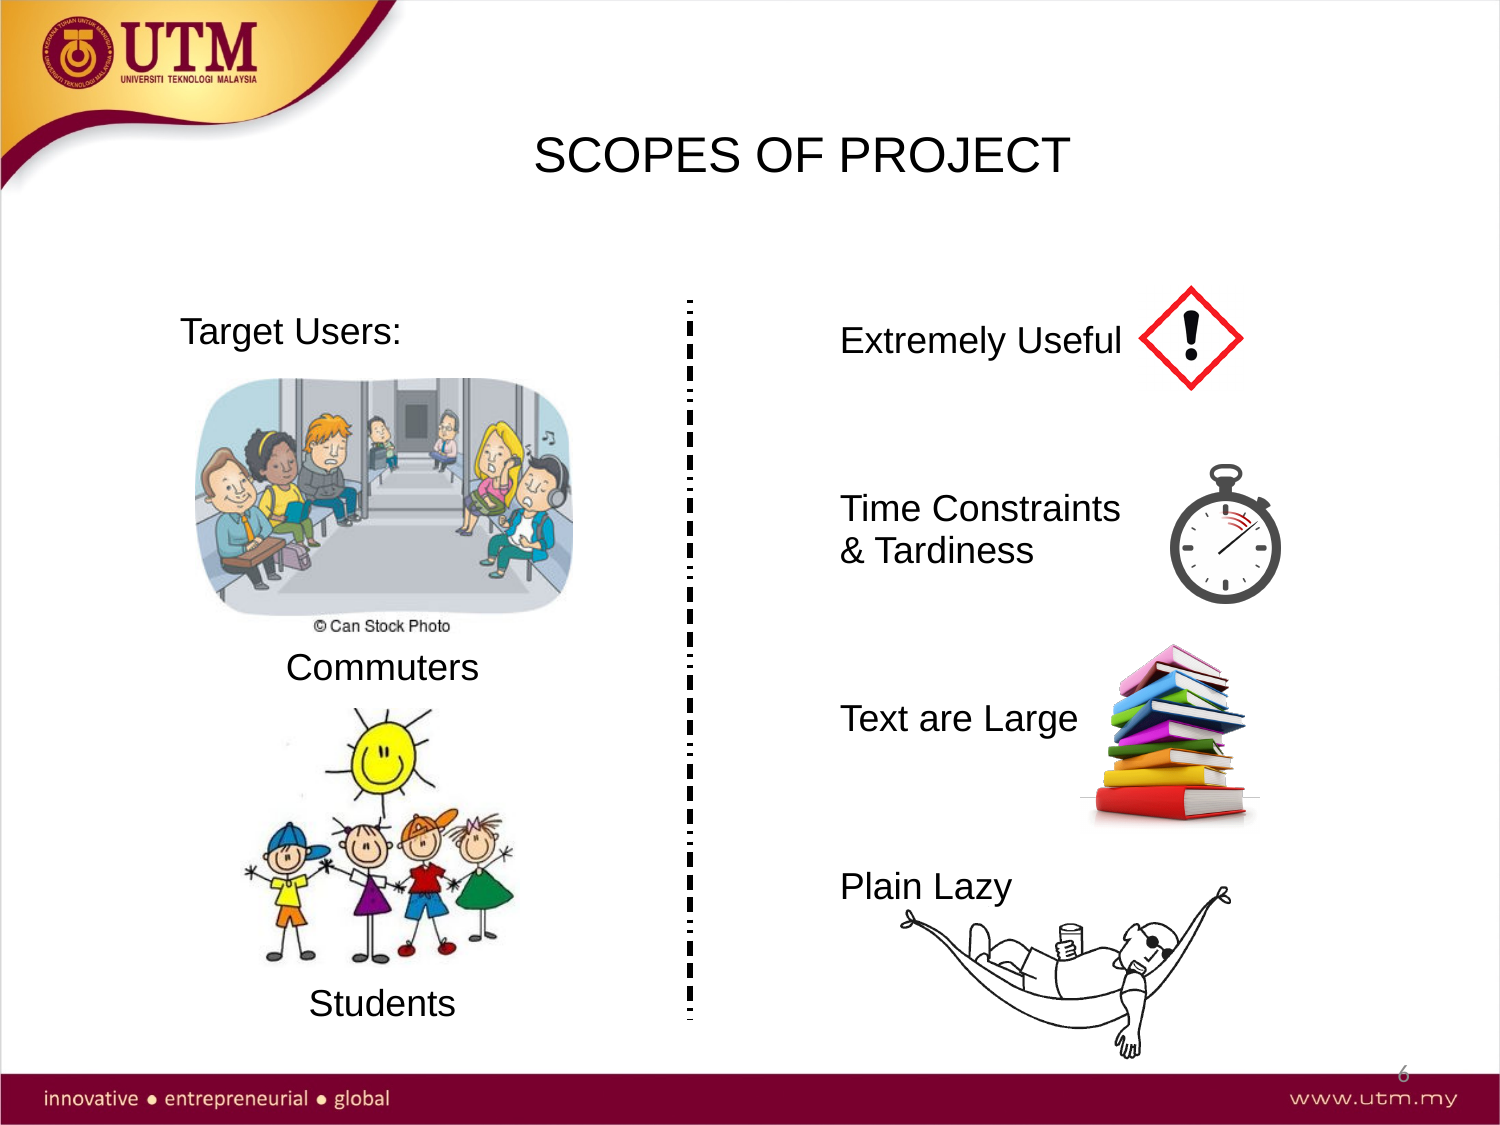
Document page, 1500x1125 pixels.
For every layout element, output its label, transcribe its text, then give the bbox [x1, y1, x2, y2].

text_box SCOPES OF PROJECT [375, 120, 1231, 191]
picture [0, 0, 1500, 1125]
text_box Extremely Useful Time Constraints & Tardiness Text are Large Plain Lazy [825, 312, 1366, 958]
text_box Target Users: Commuters Students [165, 303, 601, 1032]
